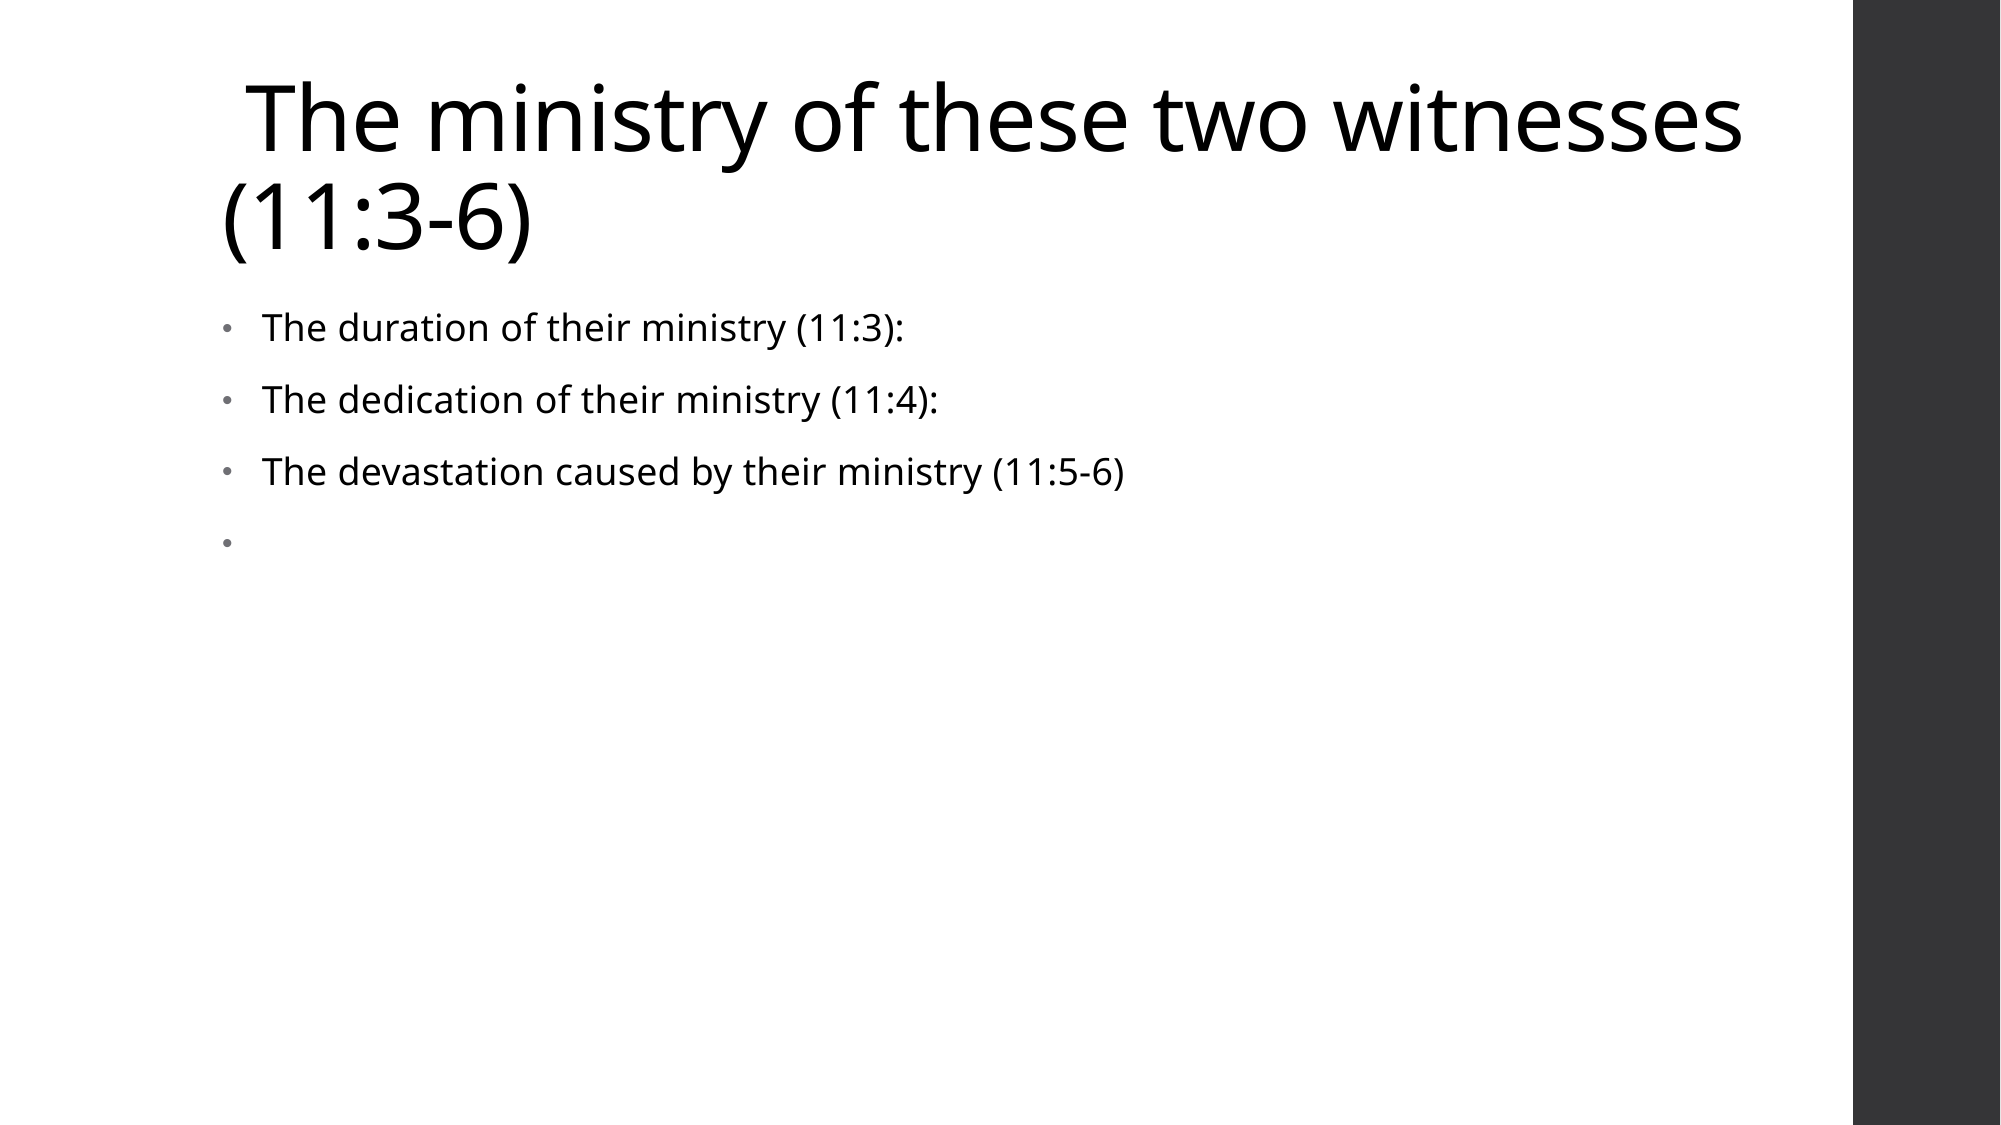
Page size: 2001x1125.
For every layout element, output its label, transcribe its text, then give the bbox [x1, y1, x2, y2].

list The duration of their ministry (11:3): The dedication of their ministry (11:4): The devastation caused by their ministry (11:5-6) [206, 299, 1617, 1014]
title The ministry of these two witnesses (11:3-6) [206, 60, 1797, 278]
